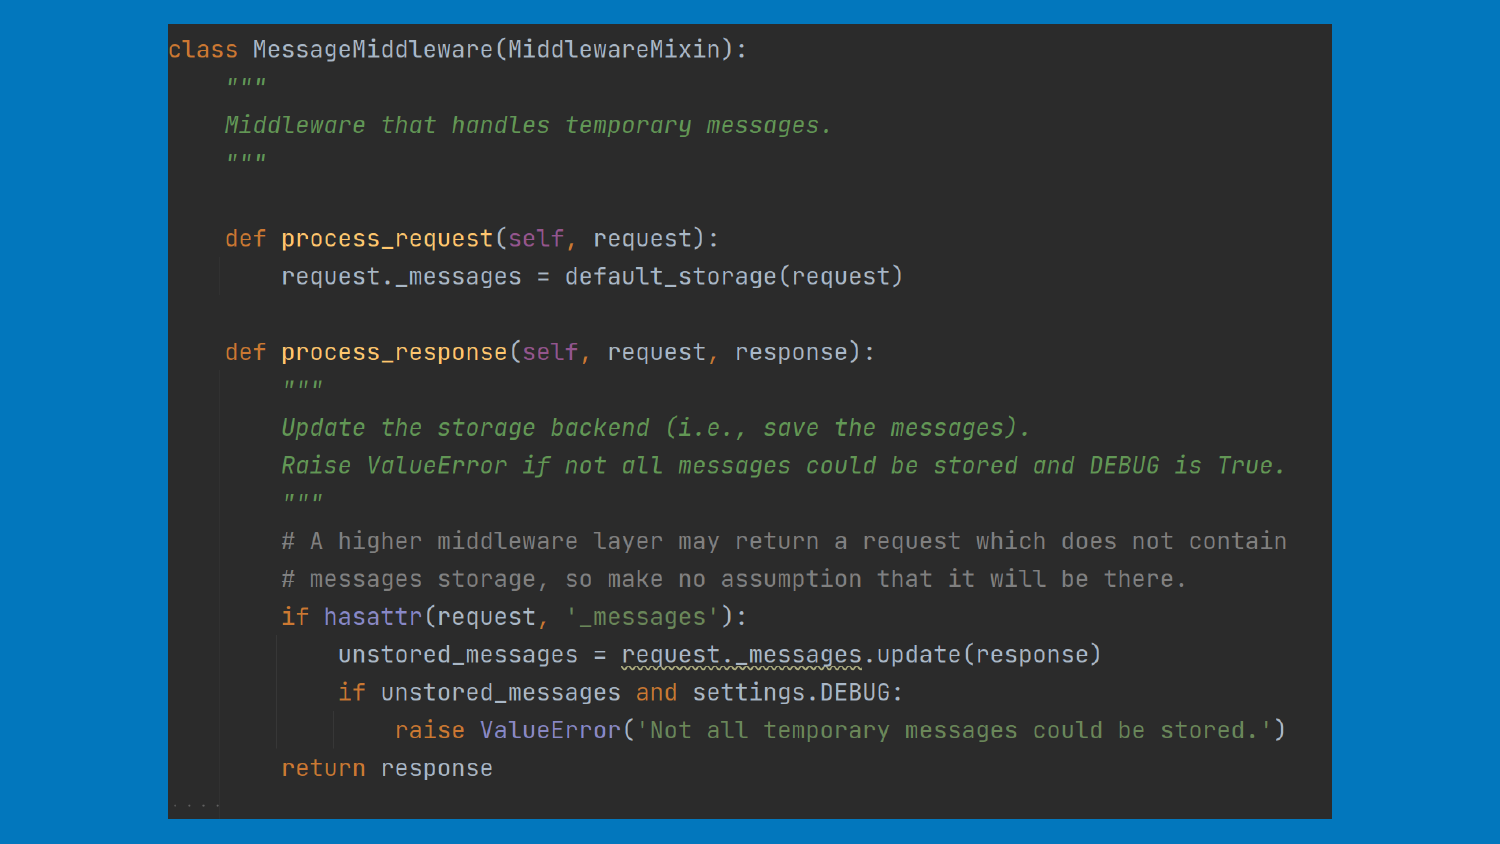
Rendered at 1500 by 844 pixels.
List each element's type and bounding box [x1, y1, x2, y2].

picture [168, 24, 1332, 819]
